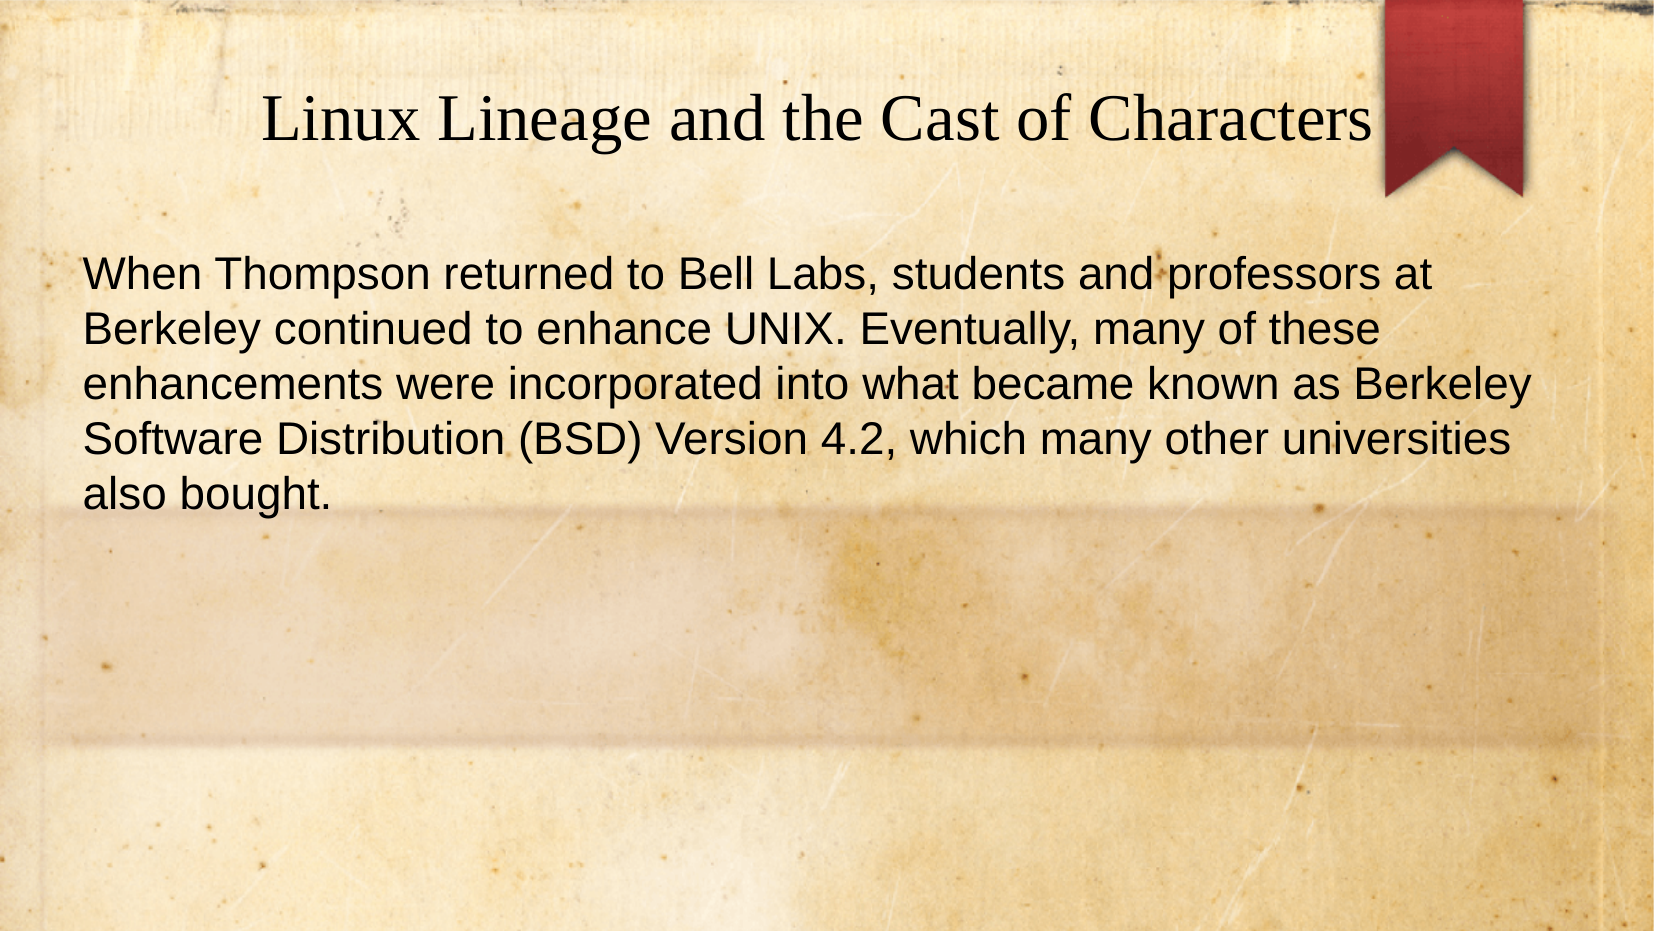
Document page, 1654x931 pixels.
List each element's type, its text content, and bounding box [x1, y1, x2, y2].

picture [0, 0, 1654, 931]
text_box When Thompson returned to Bell Labs, students and professors at Berkeley continued to enhance UNIX. Eventually, many of these enhancements were incorporated into what became known as Berkeley Software Distribution (BSD) Version 4.2, which many other universities also bought. [82, 21, 1571, 741]
